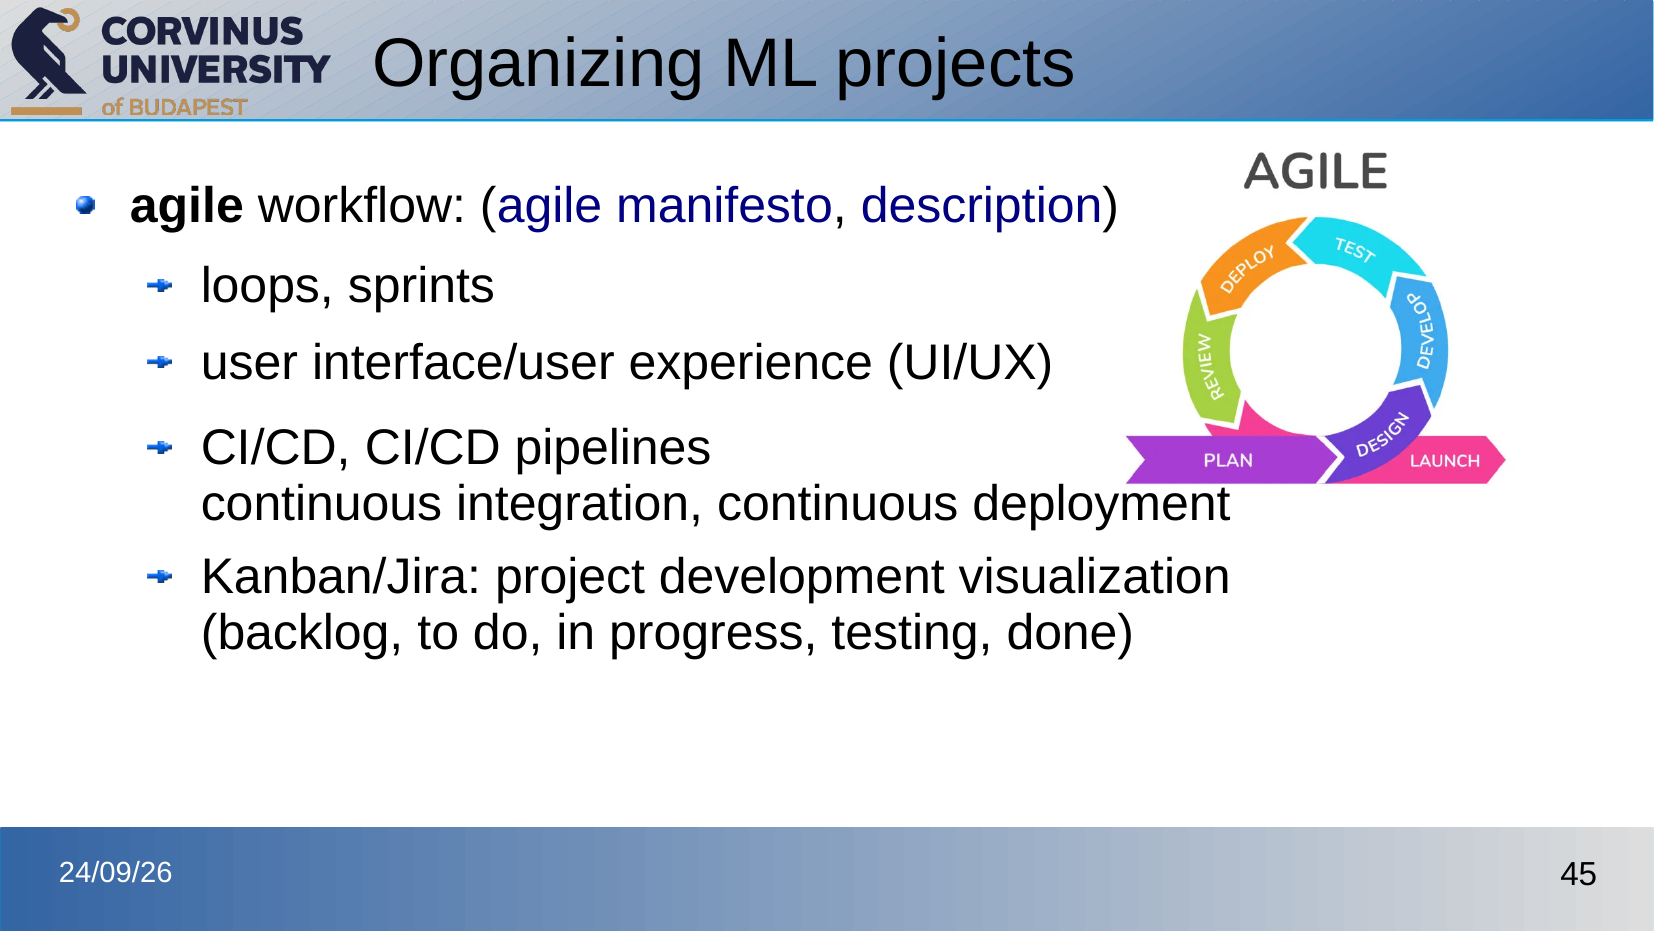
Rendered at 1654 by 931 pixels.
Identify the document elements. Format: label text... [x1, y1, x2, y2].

title Organizing ML projects [372, 23, 1625, 103]
picture [11, 7, 331, 115]
picture [980, 135, 1651, 508]
list agile workflow: (agile manifesto, description) loops, sprints user interface/user experience (UI/UX) CI/CD, CI/CD pipelines continuous integration, continuous deployment Kanban/Jira: project development visualization (backlog, to do, in progress, testing, done) [59, 177, 1595, 768]
